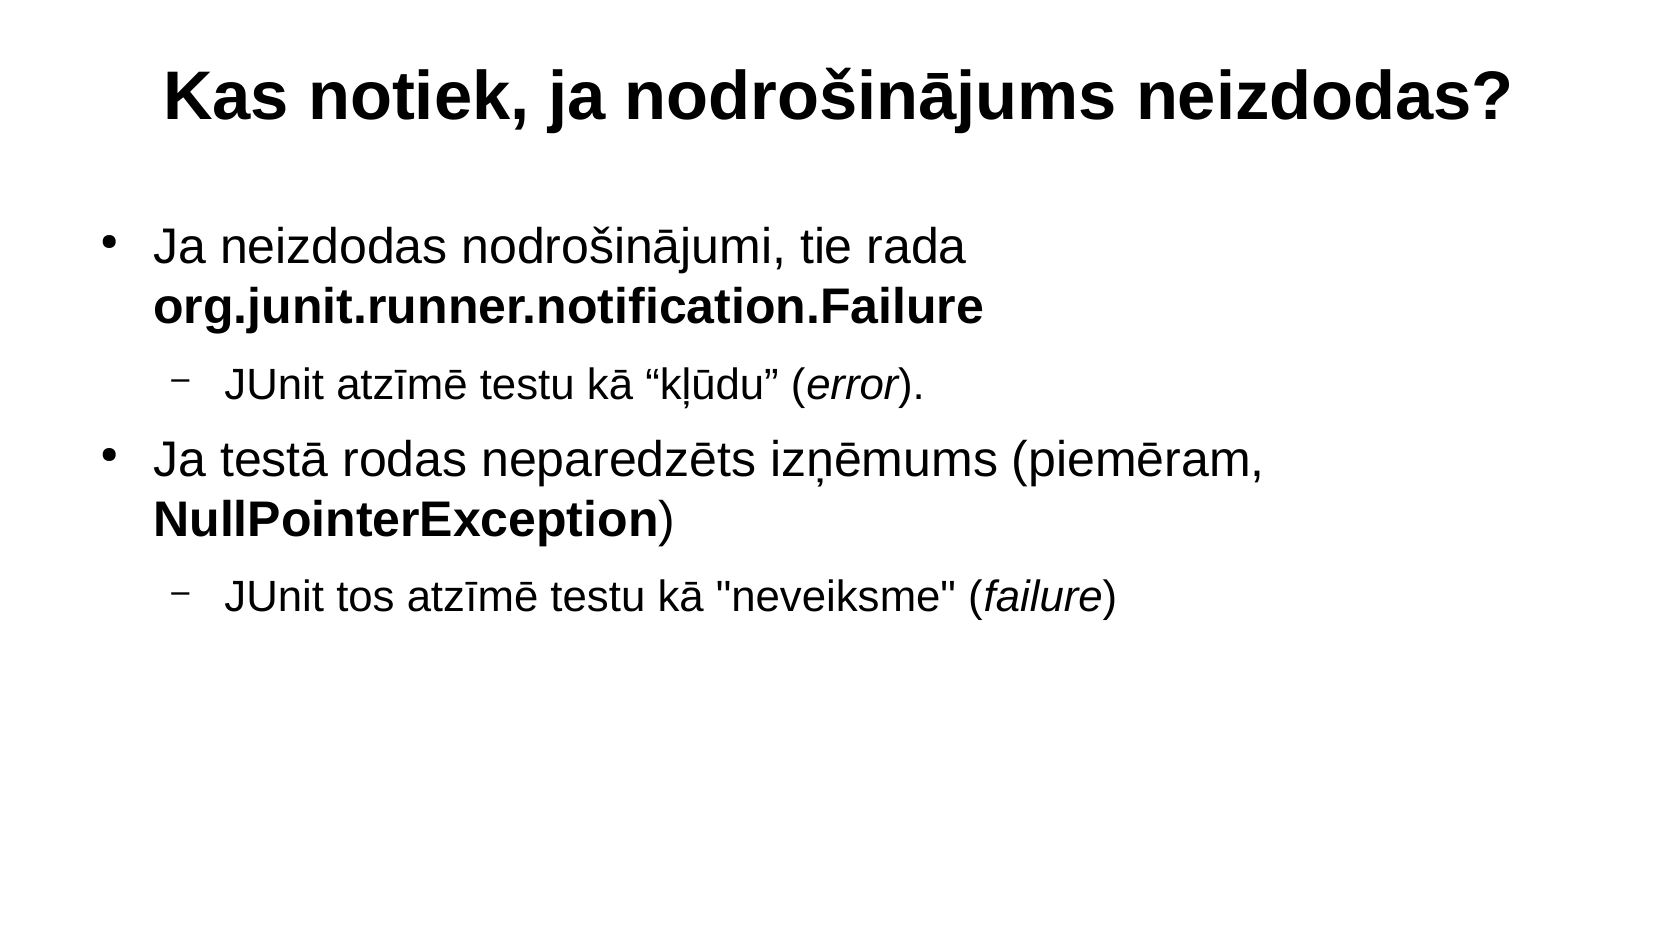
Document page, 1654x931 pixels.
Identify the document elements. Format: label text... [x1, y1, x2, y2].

list Ja neizdodas nodrošinājumi, tie rada org.junit.runner.notification.Failure JUnit atzīmē testu kā “kļūdu” (error). Ja testā rodas neparedzēts izņēmums (piemēram, NullPointerException) JUnit tos atzīmē testu kā "neveiksme" (failure) [82, 213, 1591, 889]
title Kas notiek, ja nodrošinājums neizdodas? [82, 37, 1571, 147]
